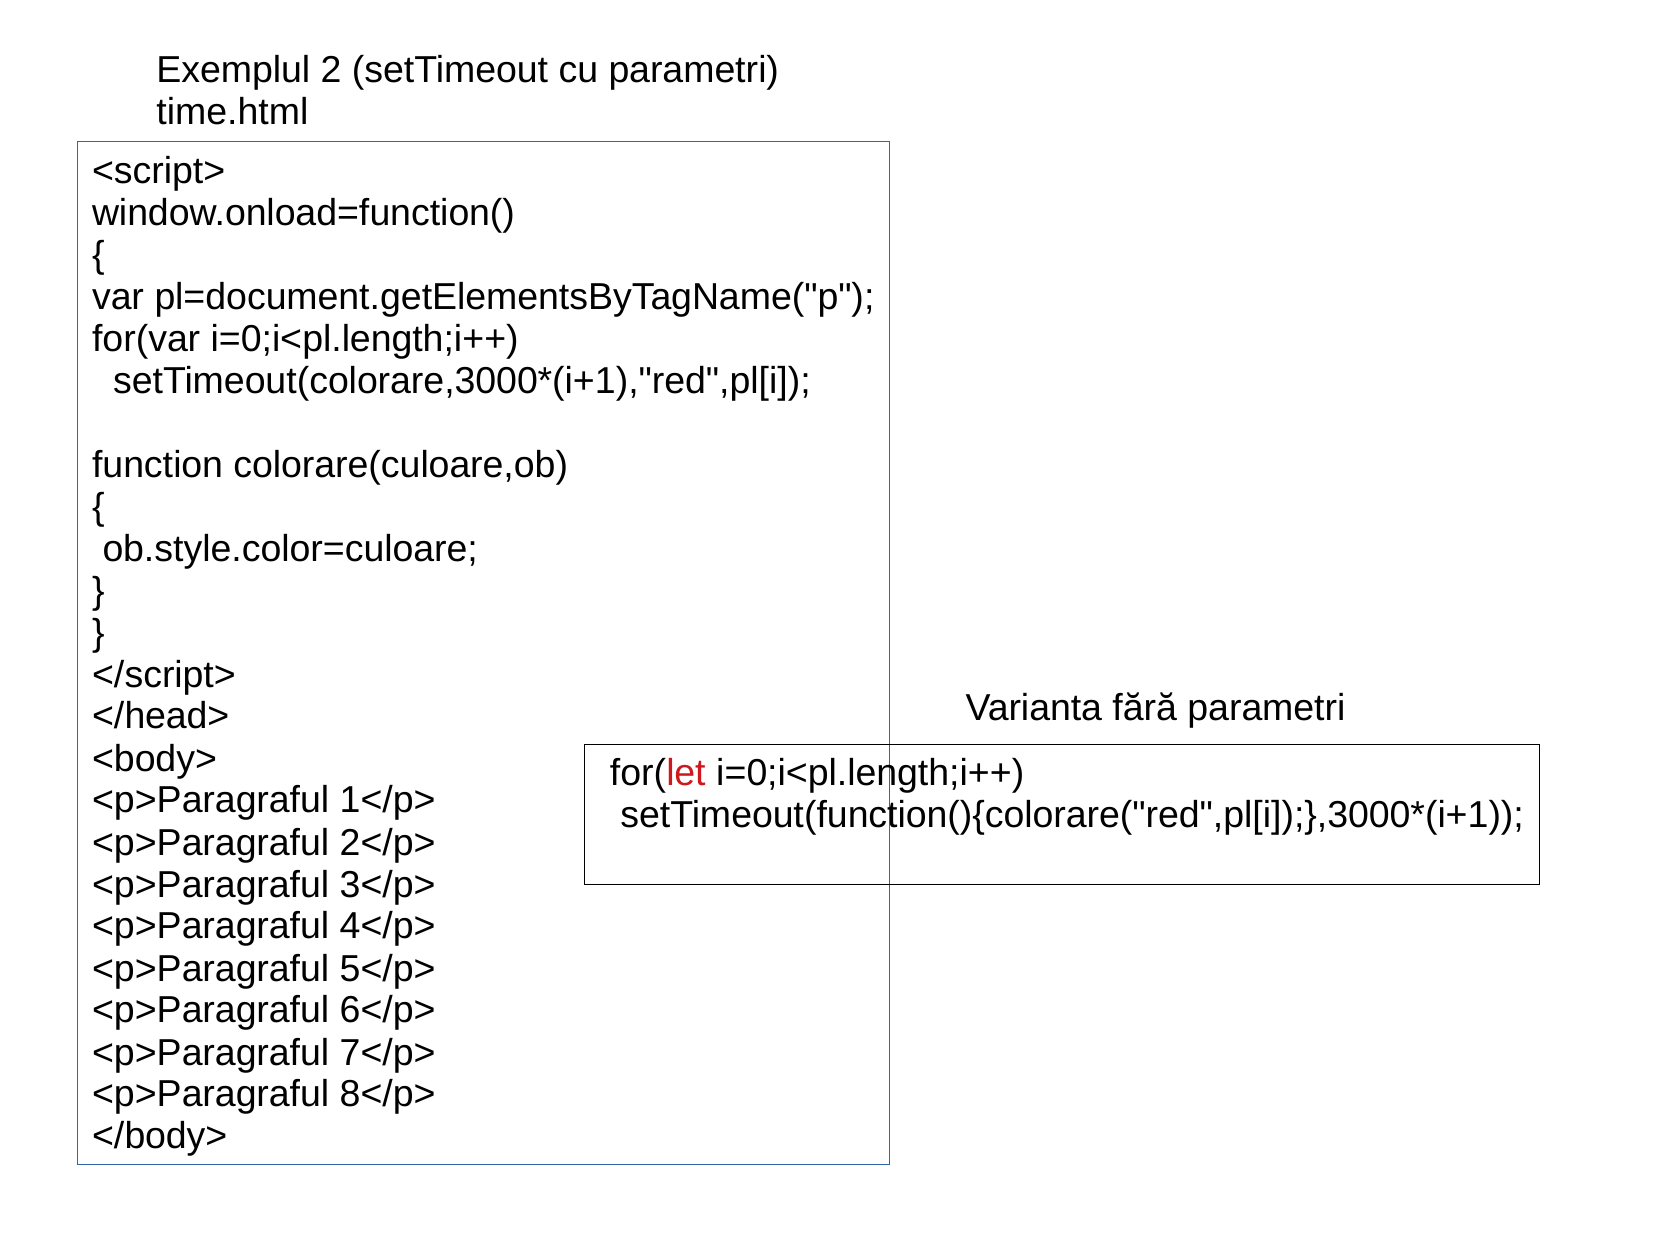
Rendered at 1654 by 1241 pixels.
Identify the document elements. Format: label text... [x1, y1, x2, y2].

text_box Exemplul 2 (setTimeout cu parametri) time.html [141, 41, 795, 141]
text_box <script> window.onload=function() { var pl=document.getElementsByTagName("p"); for(var i=0;i<pl.length;i++) setTimeout(colorare,3000*(i+1),"red",pl[i]); function colorare(culoare,ob) { ob.style.color=culoare; } } </script> </head> <body> <p>Paragraful 1</p> <p>Paragraful 2</p> <p>Paragraful 3</p> <p>Paragraful 4</p> <p>Paragraful 5</p> <p>Paragraful 6</p> <p>Paragraful 7</p> <p>Paragraful 8</p> </body> [77, 141, 890, 1165]
text_box Varianta fără parametri [950, 679, 1371, 736]
text_box for(let i=0;i<pl.length;i++) setTimeout(function(){colorare("red",pl[i]);},3000*(i+1)); [584, 744, 1540, 885]
